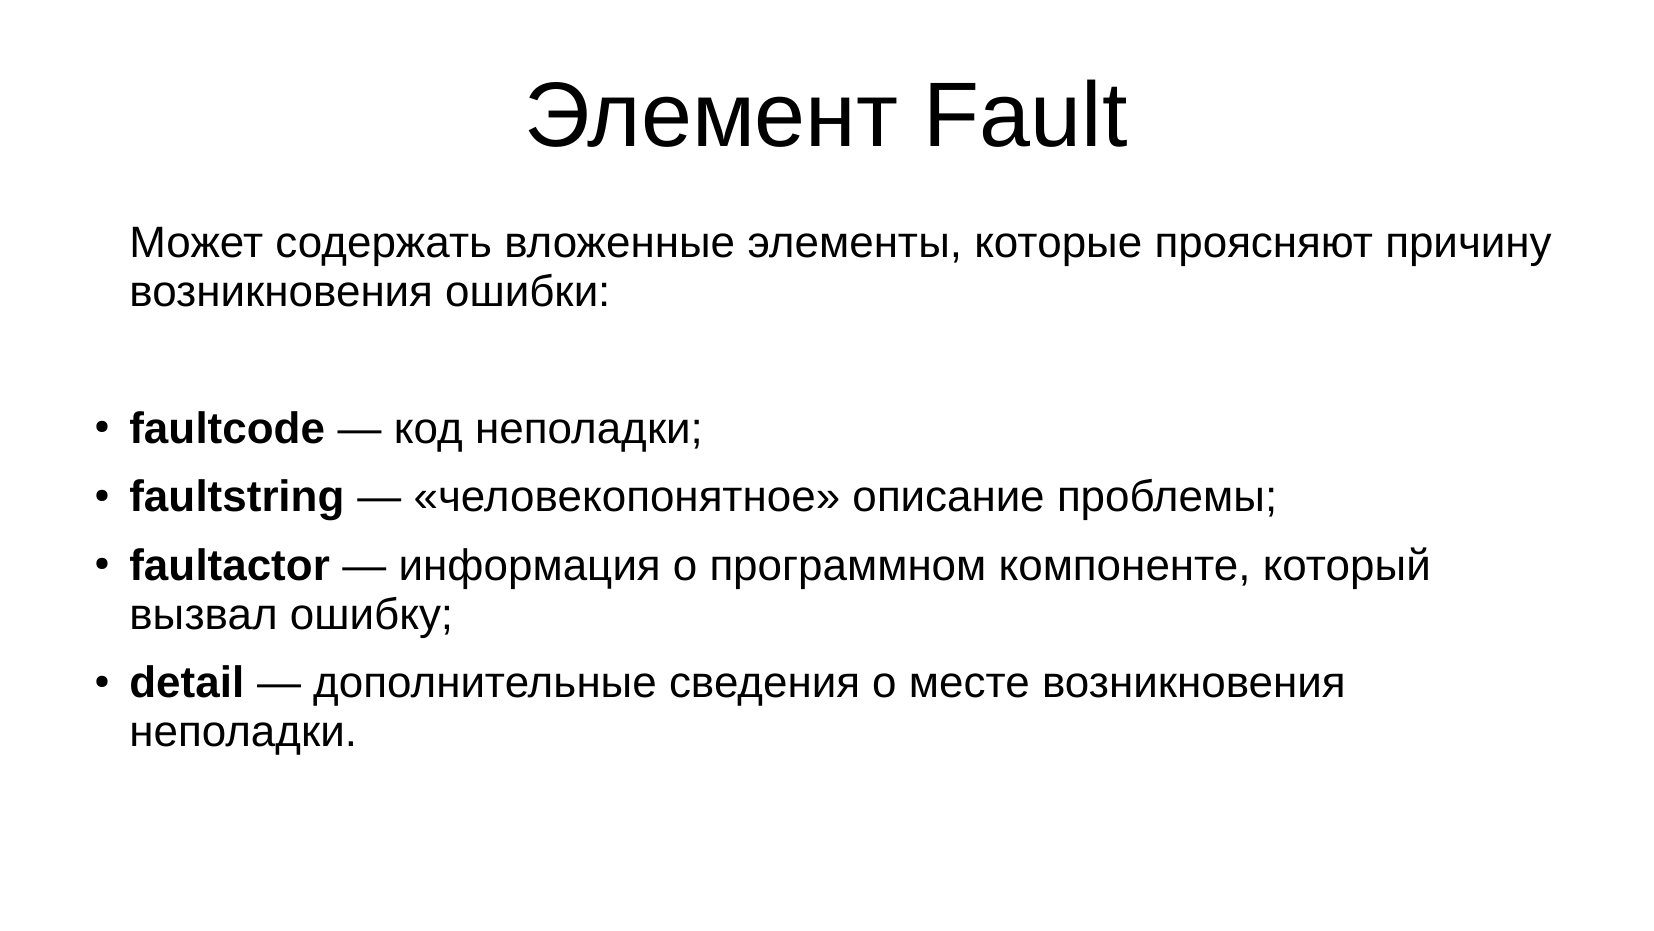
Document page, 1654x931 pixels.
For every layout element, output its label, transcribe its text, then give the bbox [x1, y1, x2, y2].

list Может содержать вложенные элементы, которые проясняют причину возникновения ошибки: faultcode — код неполадки; faultstring — «человекопонятное» описание проблемы; faultactor — информация о программном компоненте, который вызвал ошибку; detail — дополнительные сведения о месте возникновения неполадки. [82, 217, 1571, 758]
title Элемент Fault [82, 37, 1571, 193]
